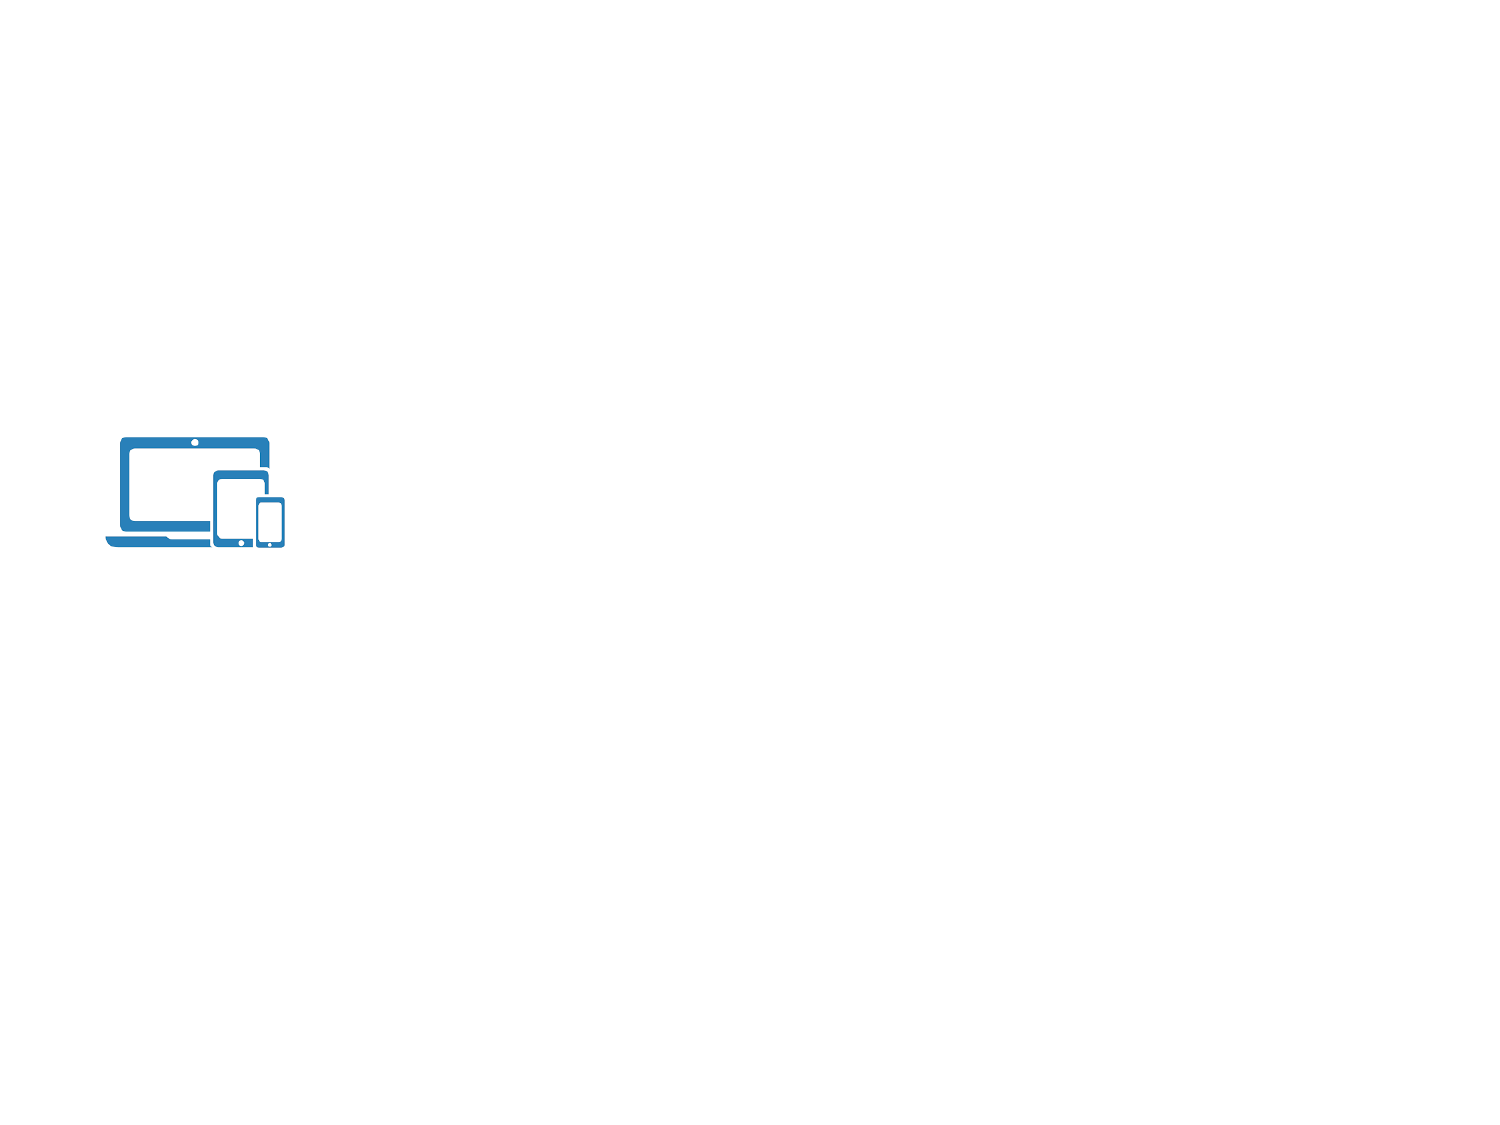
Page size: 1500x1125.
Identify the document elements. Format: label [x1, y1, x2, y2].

picture [100, 408, 289, 573]
